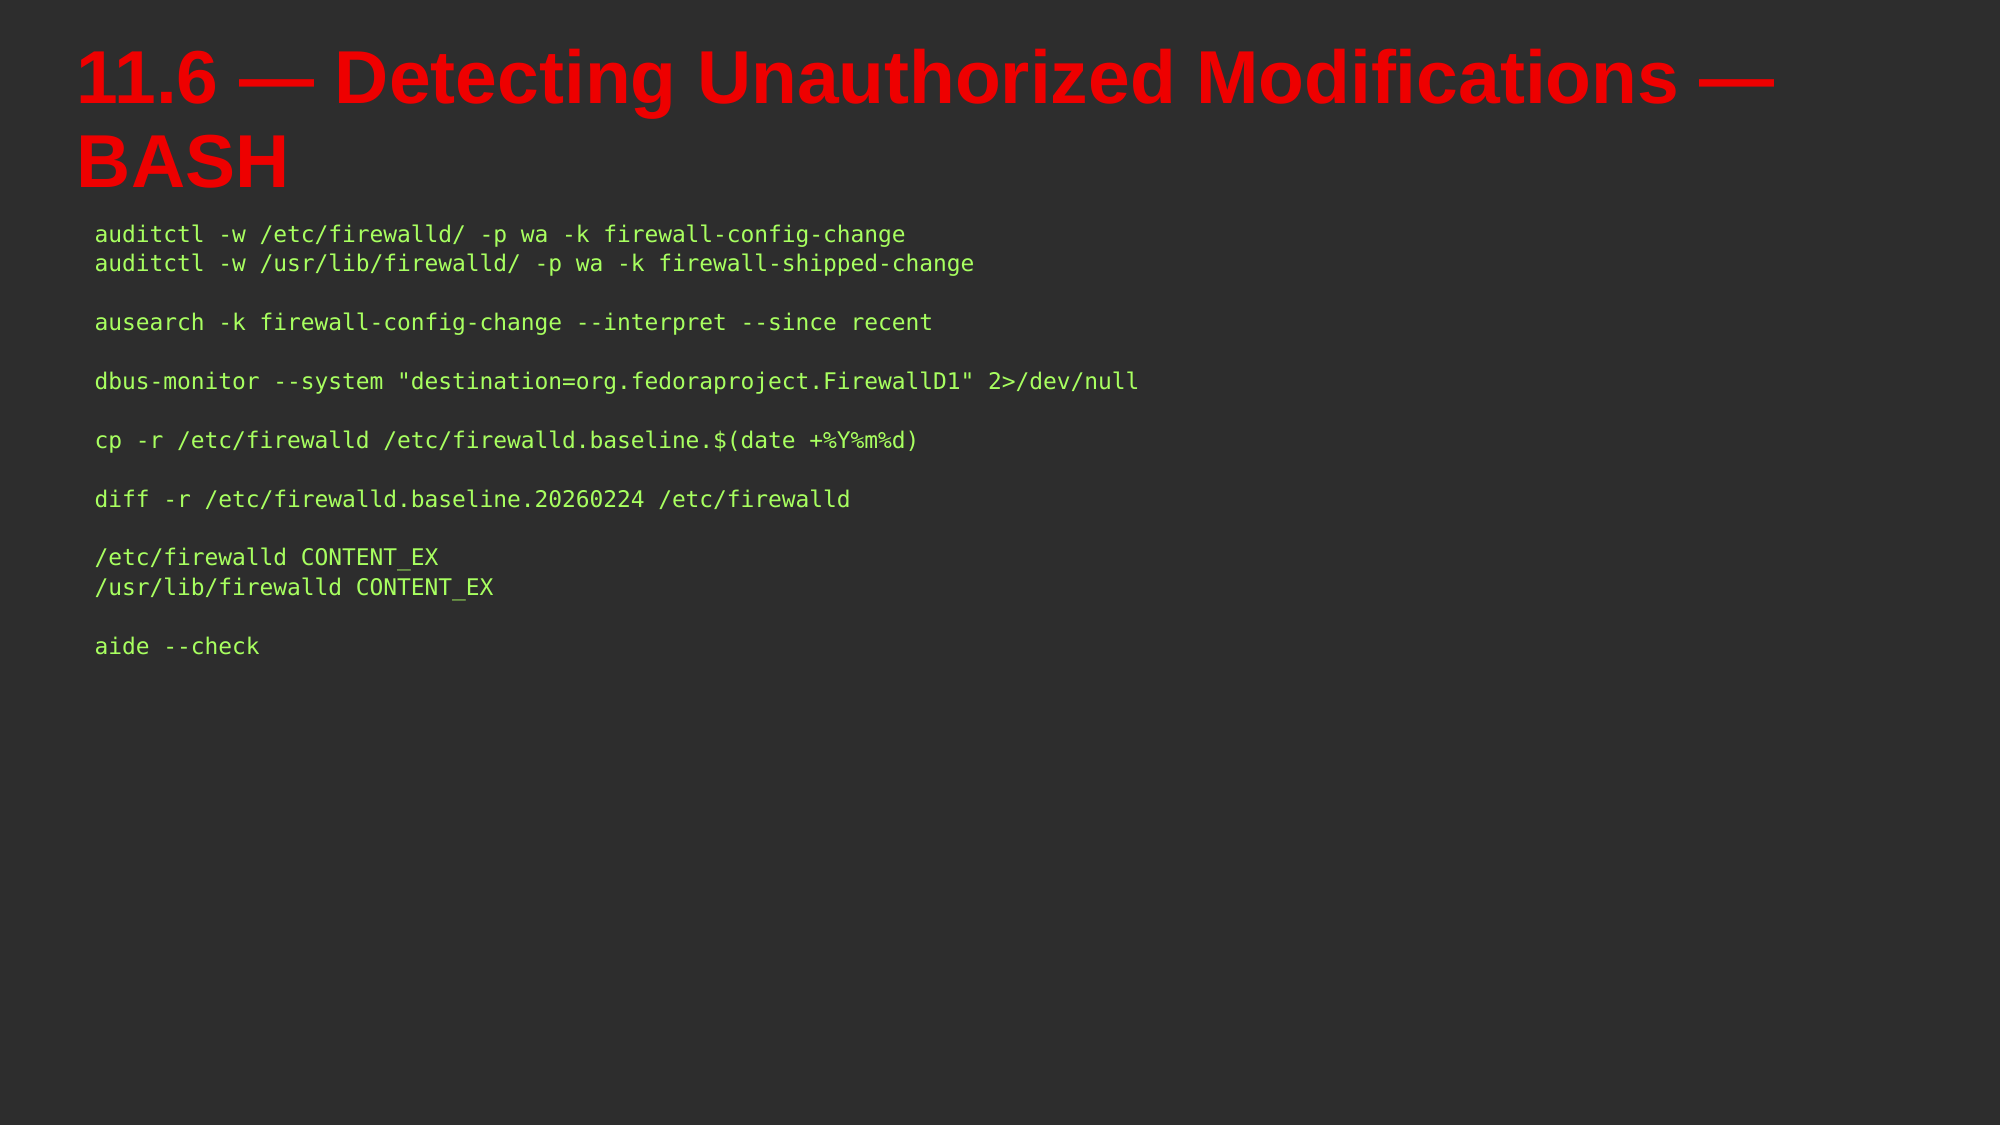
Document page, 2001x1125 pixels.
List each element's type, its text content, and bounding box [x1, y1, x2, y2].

text_box auditctl -w /etc/firewalld/ -p wa -k firewall-config-change auditctl -w /usr/lib/firewalld/ -p wa -k firewall-shipped-change ausearch -k firewall-config-change --interpret --since recent dbus-monitor --system "destination=org.fedoraproject.FirewallD1" 2>/dev/null cp -r /etc/firewalld /etc/firewalld.baseline.$(date +%Y%m%d) diff -r /etc/firewalld.baseline.20260224 /etc/firewalld /etc/firewalld CONTENT_EX /usr/lib/firewalld CONTENT_EX aide --check [59, 194, 1942, 1093]
text_box 11.6 — Detecting Unauthorized Modifications — BASH [59, 23, 1942, 178]
